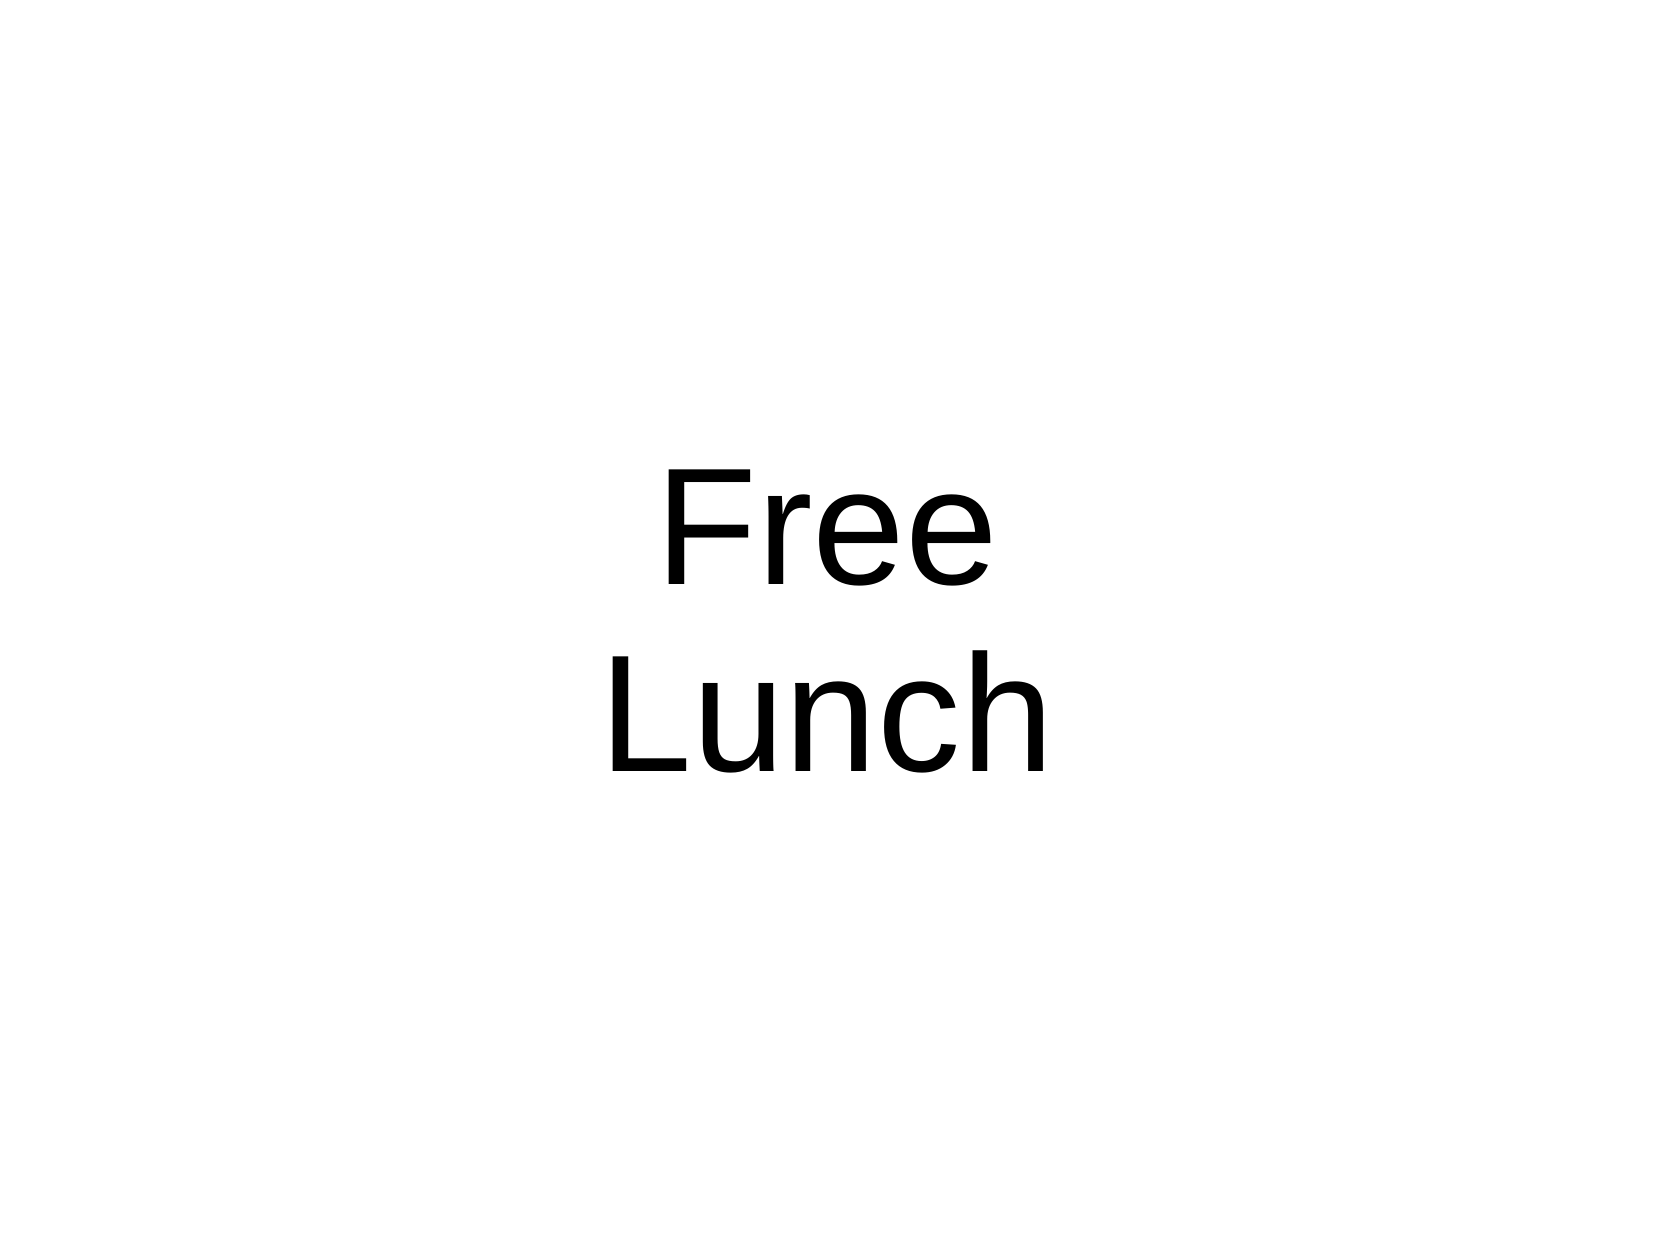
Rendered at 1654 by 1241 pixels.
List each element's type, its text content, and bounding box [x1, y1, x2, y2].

text_box Free Lunch [144, 426, 1510, 814]
